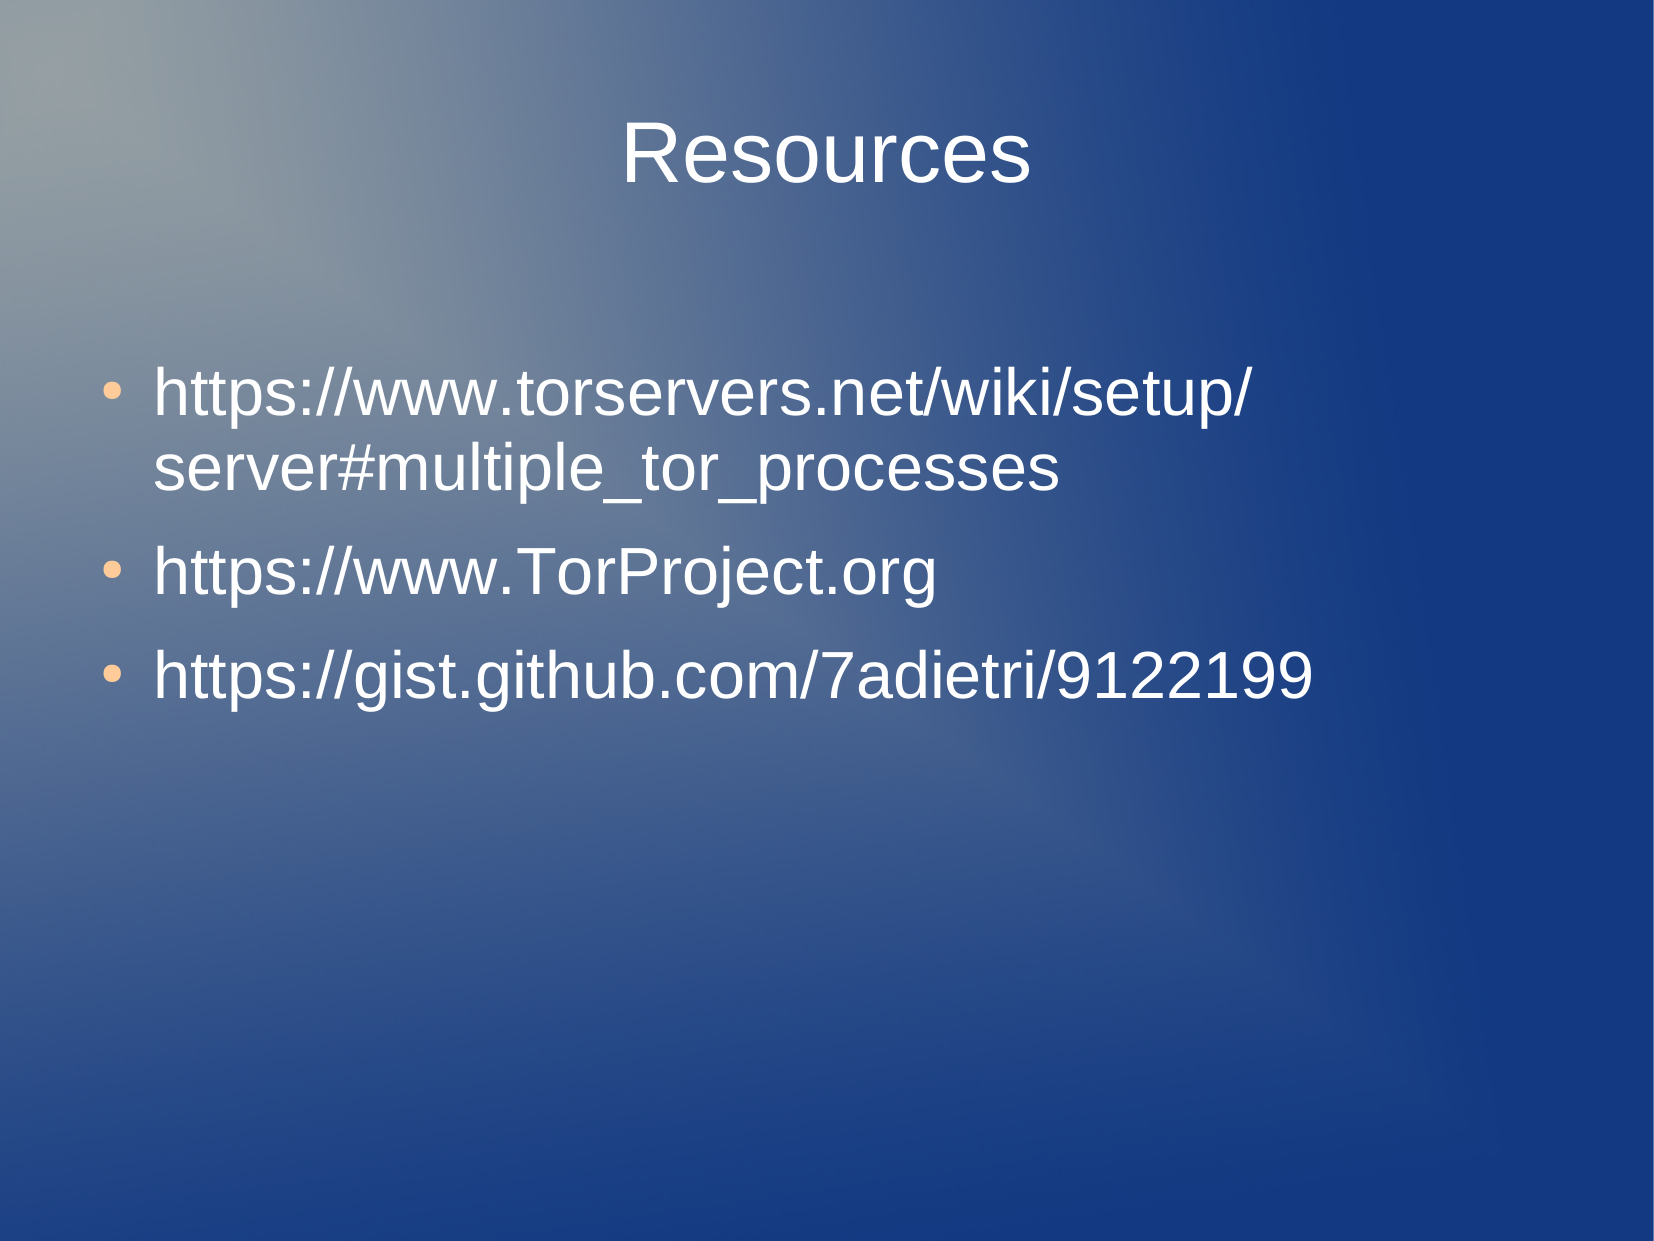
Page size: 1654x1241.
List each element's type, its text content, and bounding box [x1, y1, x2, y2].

picture [0, 0, 1654, 1241]
title Resources [82, 49, 1571, 257]
list https://www.torservers.net/wiki/setup/server#multiple_tor_processes https://www.TorProject.org https://gist.github.com/7adietri/9122199 [82, 355, 1571, 1075]
